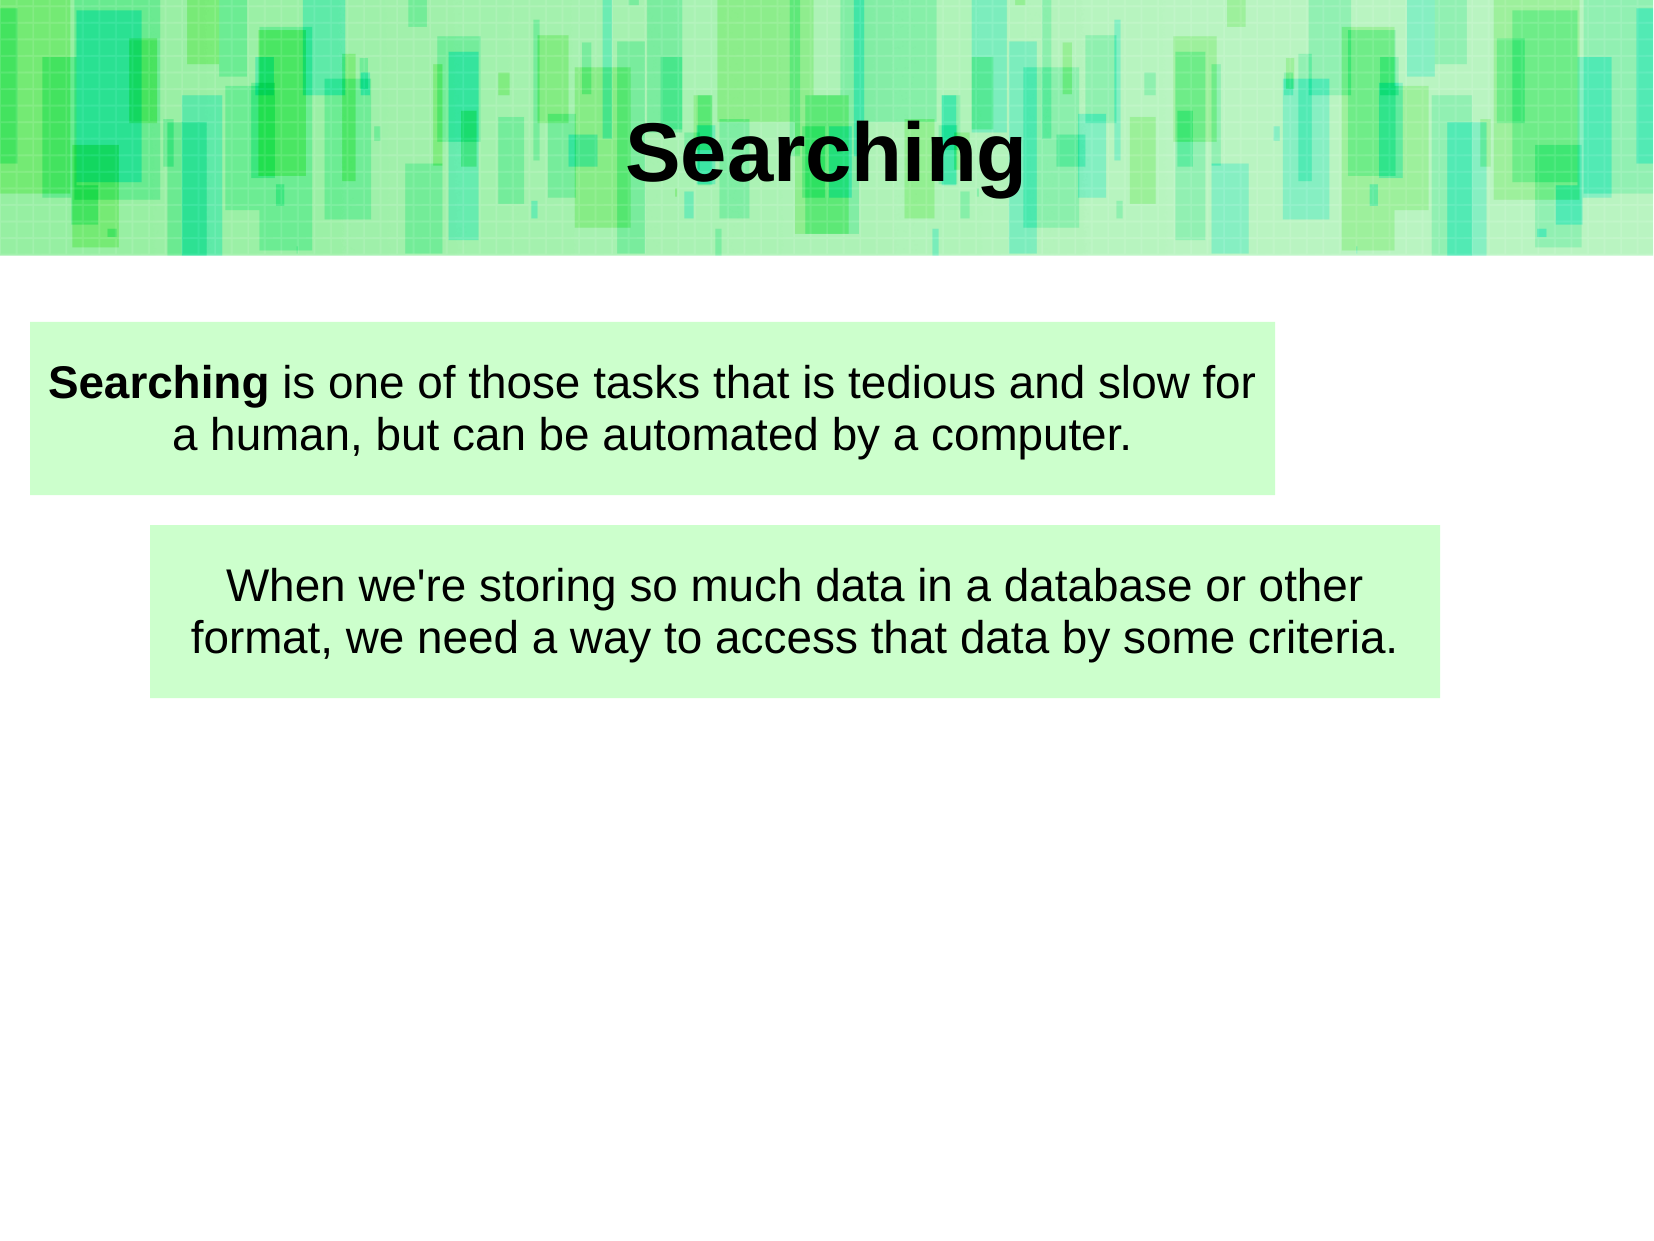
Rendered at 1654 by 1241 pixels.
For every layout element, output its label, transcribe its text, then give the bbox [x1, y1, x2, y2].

text_box When we're storing so much data in a database or other format, we need a way to access that data by some criteria. [150, 525, 1441, 699]
text_box Searching is one of those tasks that is tedious and slow for a human, but can be automated by a computer. [30, 321, 1276, 496]
picture [0, 0, 1654, 1241]
title Searching [82, 49, 1571, 257]
